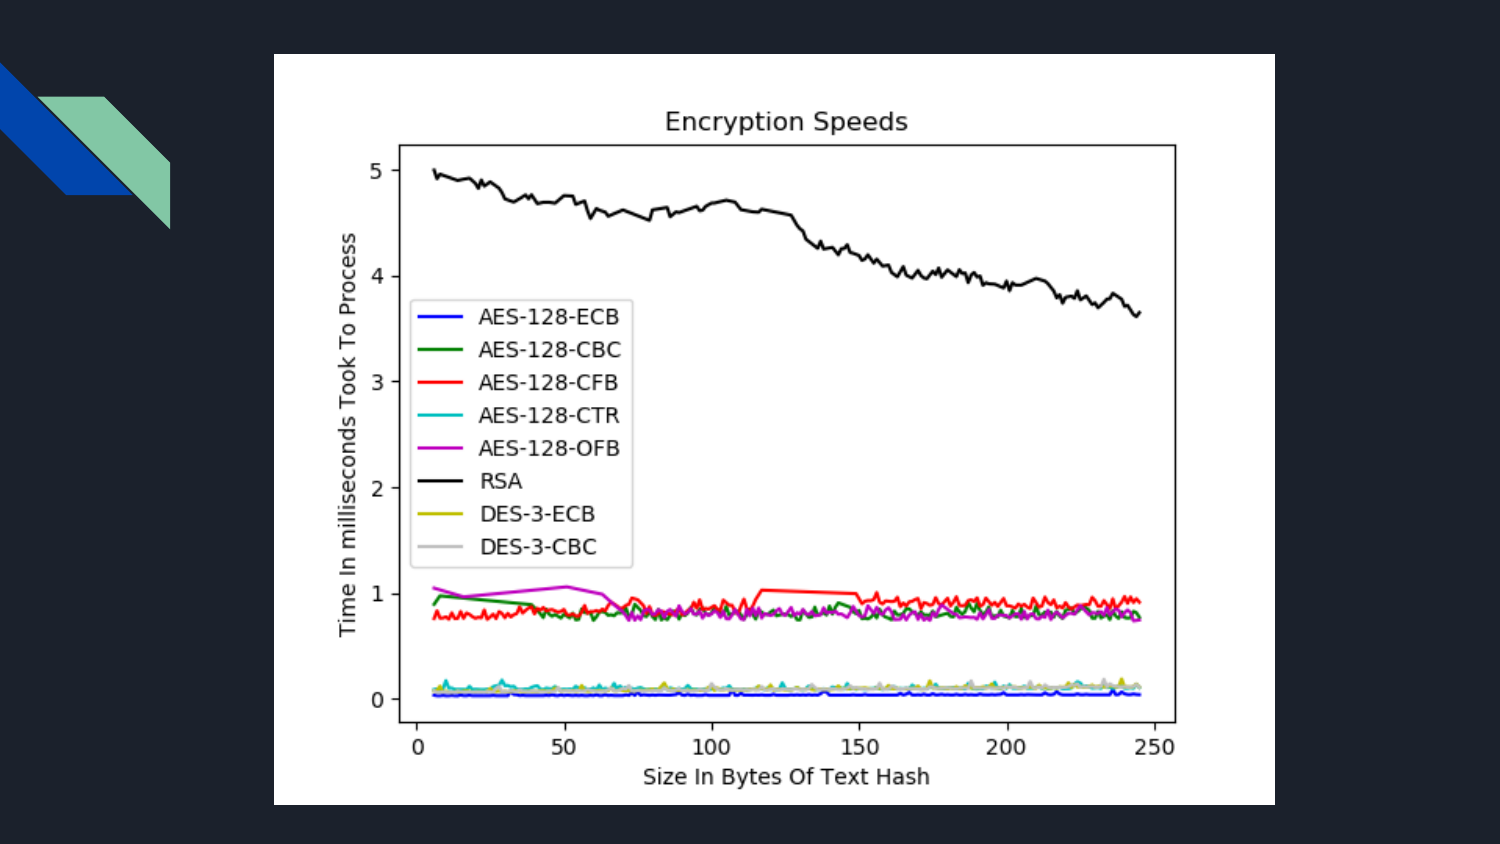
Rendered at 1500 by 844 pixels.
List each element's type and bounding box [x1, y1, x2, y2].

picture [274, 54, 1275, 805]
